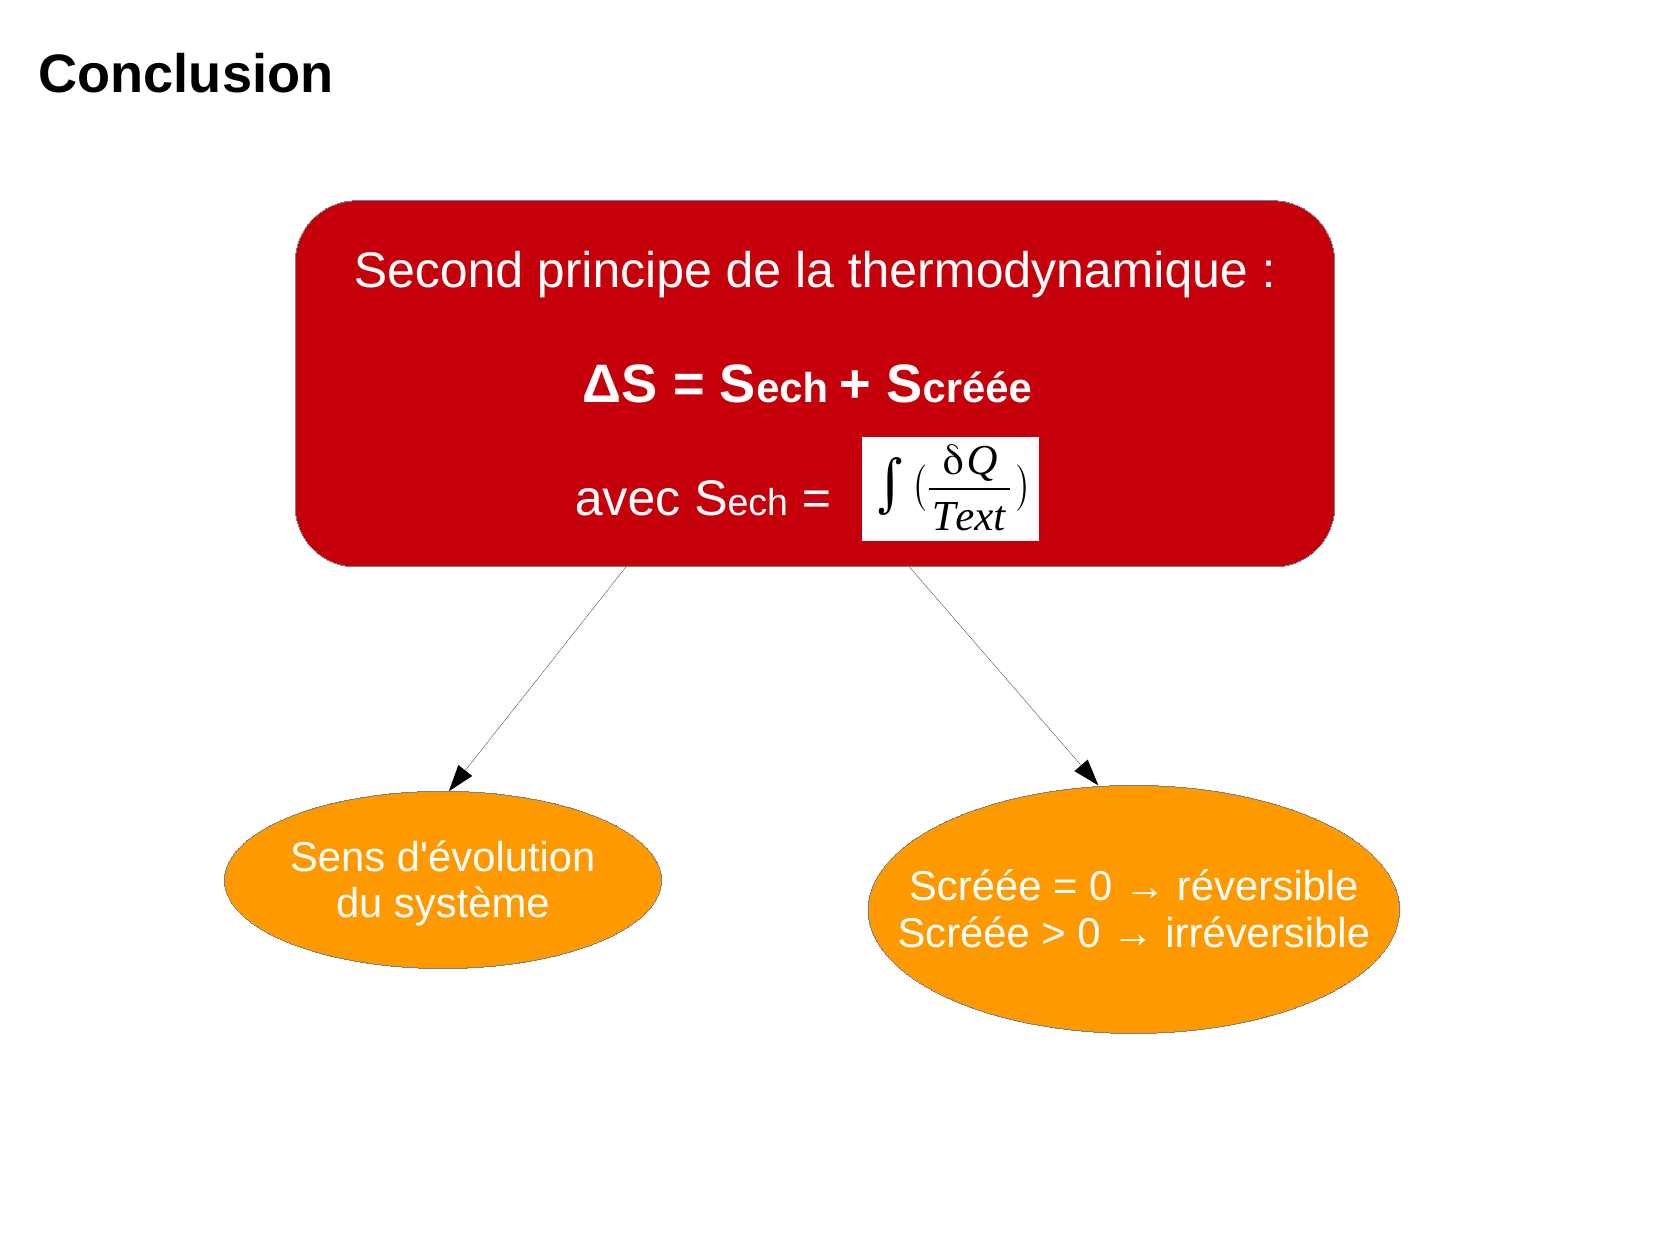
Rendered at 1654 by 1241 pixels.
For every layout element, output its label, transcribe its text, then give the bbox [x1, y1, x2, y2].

text_box Second principe de la thermodynamique : ΔS = Sech + Scréée avec Sech = [295, 200, 1335, 567]
chart [862, 437, 1040, 541]
text_box Sens d'évolution du système [224, 791, 662, 969]
text_box Scréée = 0 → réversible Scréée > 0 → irréversible [868, 785, 1400, 1034]
text_box Conclusion [23, 35, 804, 113]
